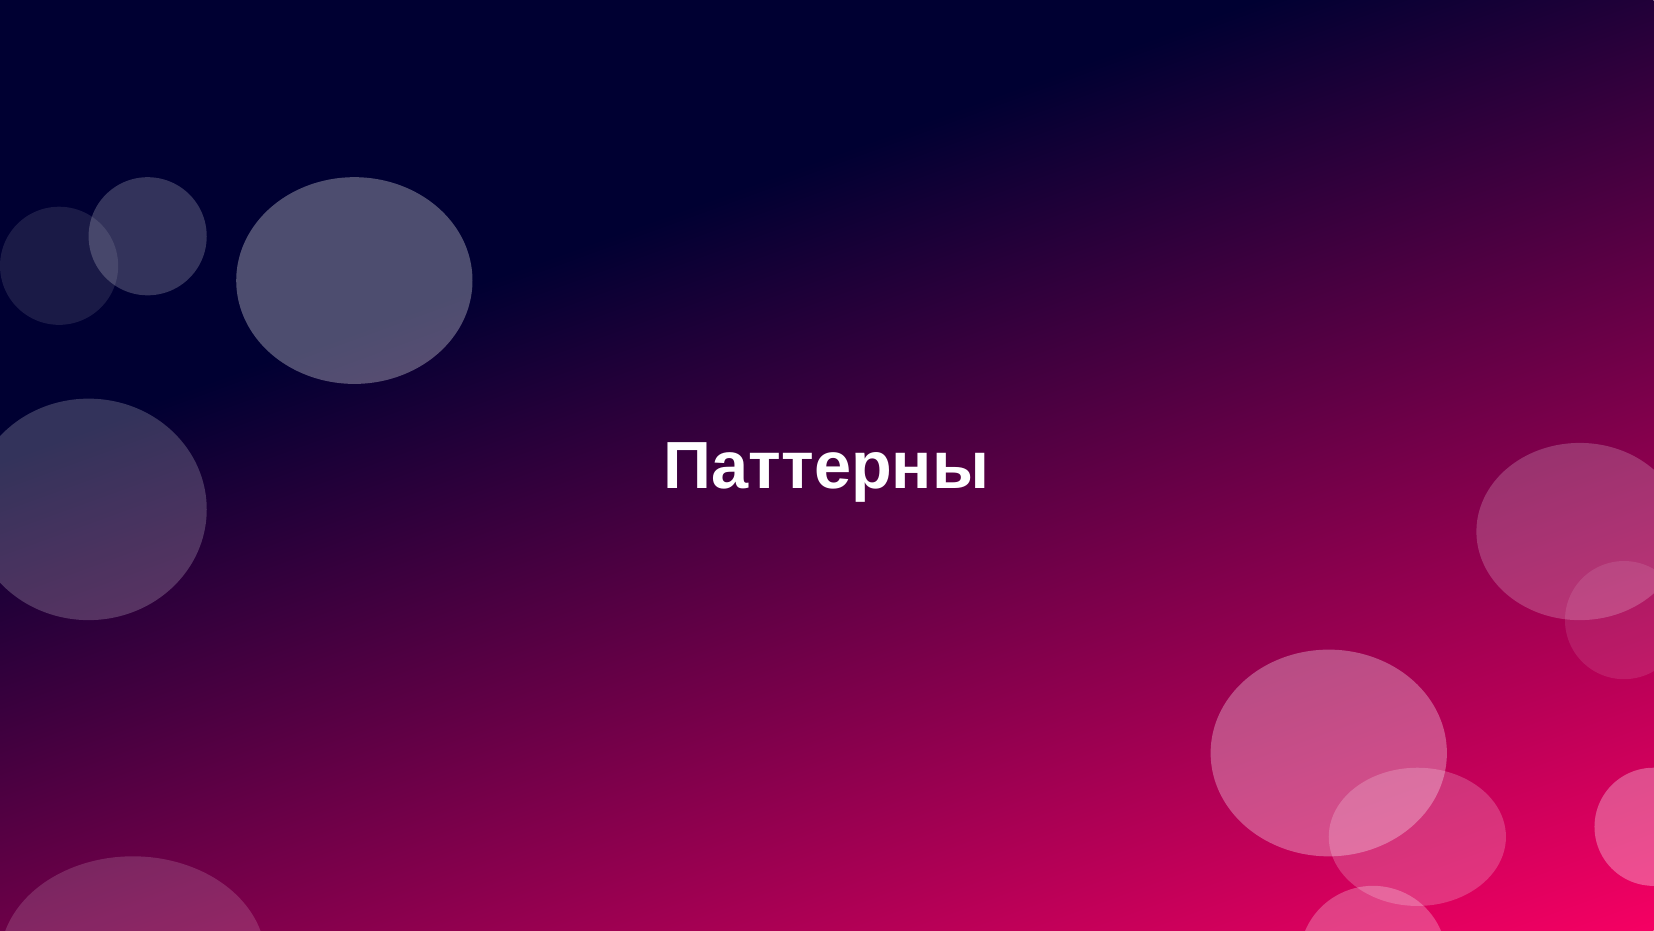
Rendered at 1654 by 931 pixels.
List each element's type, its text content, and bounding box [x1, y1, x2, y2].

subtitle Паттерны [88, 88, 1565, 842]
